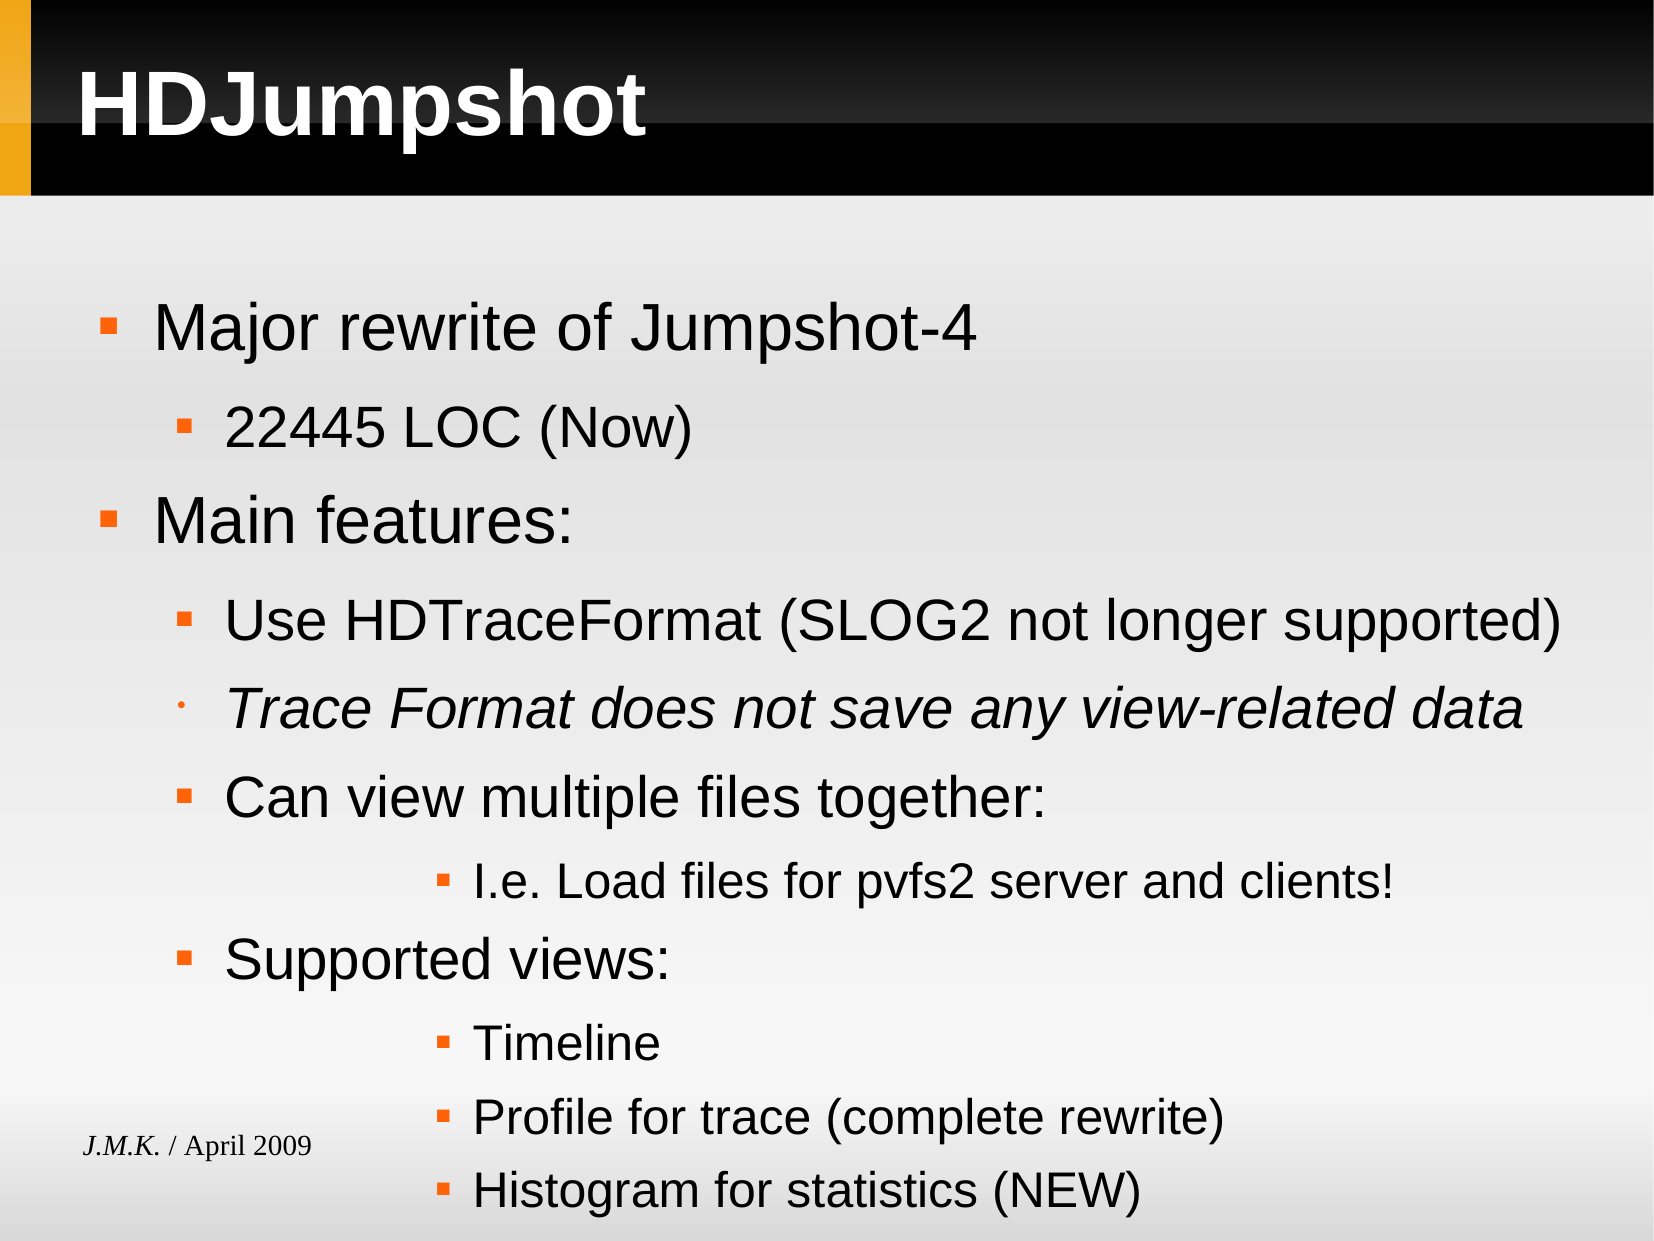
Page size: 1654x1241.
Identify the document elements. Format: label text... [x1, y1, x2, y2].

list Major rewrite of Jumpshot-4 22445 LOC (Now) Main features: Use HDTraceFormat (SLOG2 not longer supported) Trace Format does not save any view-related data Can view multiple files together: I.e. Load files for pvfs2 server and clients! Supported views: Timeline Profile for trace (complete rewrite) Histogram for statistics (NEW) [82, 290, 1571, 1219]
title HDJumpshot [76, 7, 1565, 200]
picture [0, 0, 1654, 1241]
